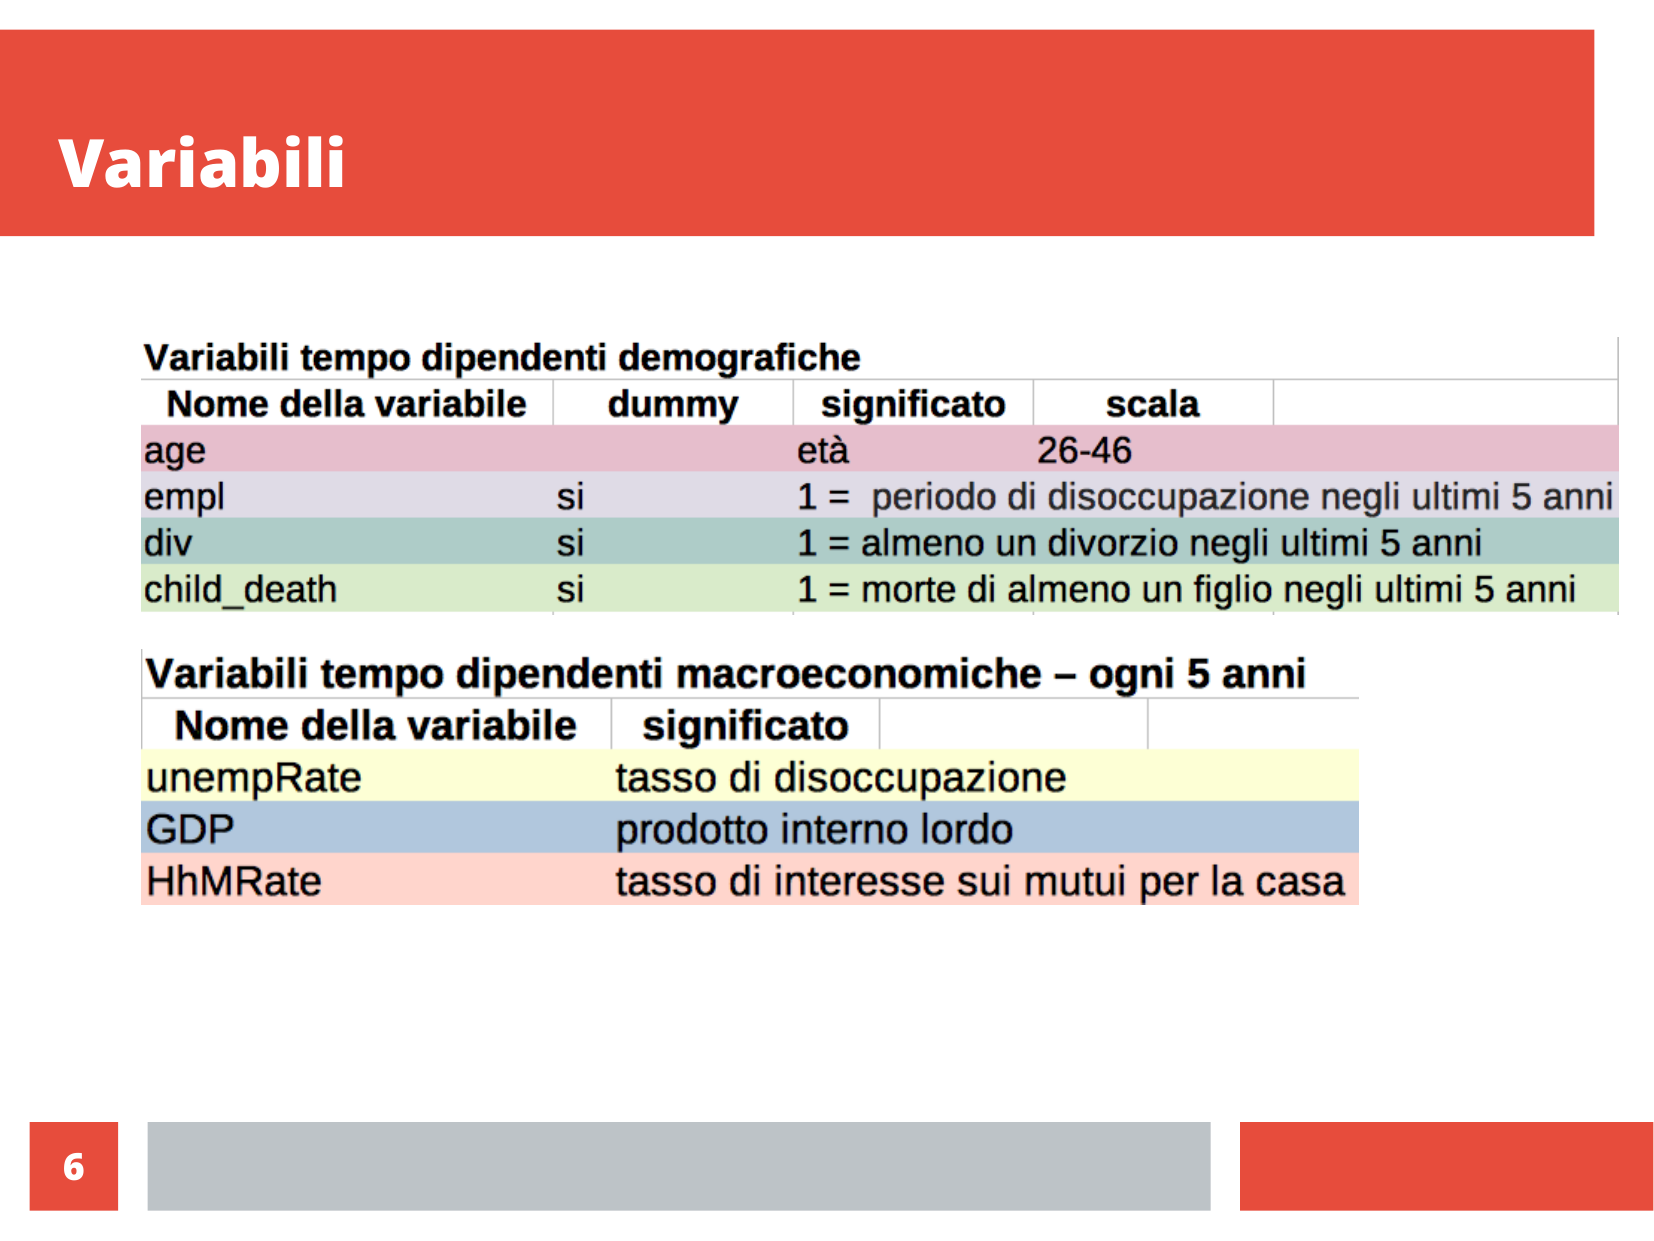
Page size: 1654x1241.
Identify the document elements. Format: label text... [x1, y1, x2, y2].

picture [141, 337, 1619, 615]
picture [141, 649, 1359, 905]
title Variabili [59, 59, 1595, 207]
